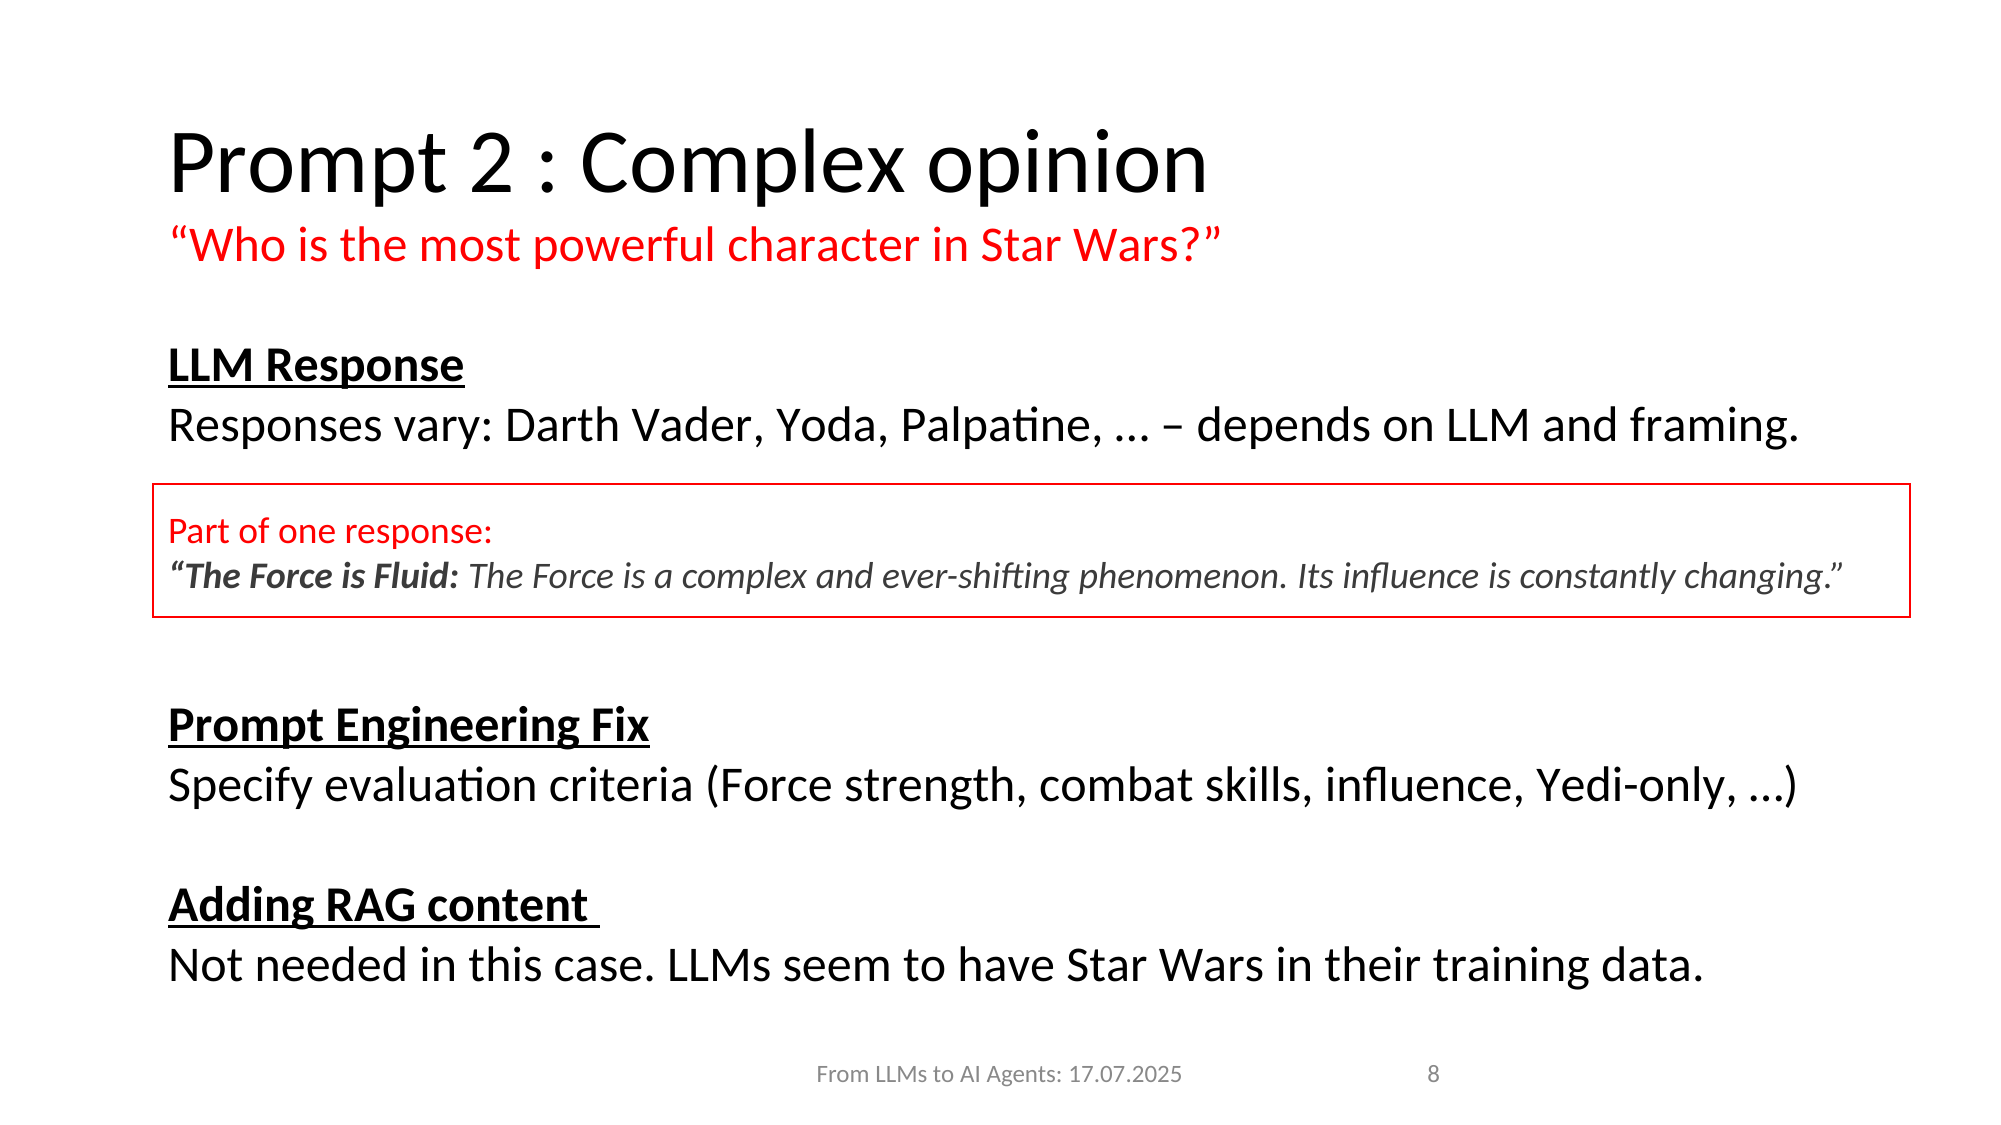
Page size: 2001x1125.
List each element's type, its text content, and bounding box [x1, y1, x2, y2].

text_box Prompt 2 : Complex opinion “Who is the most powerful character in Star Wars?” LLM Response Responses vary: Darth Vader, Yoda, Palpatine, … – depends on LLM and framing. Prompt Engineering Fix Specify evaluation criteria (Force strength, combat skills, influence, Yedi-only, …) Adding RAG content Not needed in this case. LLMs seem to have Star Wars in their training data. [153, 617, 1851, 1008]
text_box Prompt 2 : Complex opinion “Who is the most powerful character in Star Wars?” LLM Response Responses vary: Darth Vader, Yoda, Palpatine, … – depends on LLM and framing. Prompt Engineering Fix Specify evaluation criteria (Force strength, combat skills, influence, Yedi-only, …) Adding RAG content Not needed in this case. LLMs seem to have Star Wars in their training data. [153, 93, 1851, 484]
text_box Part of one response: “The Force is Fluid: The Force is a complex and ever-shifting phenomenon. Its influence is constantly changing.” [153, 484, 1910, 617]
text_box From LLMs to AI Agents: 17.07.2025 [662, 1042, 1338, 1103]
text_box [1412, 1042, 1863, 1103]
